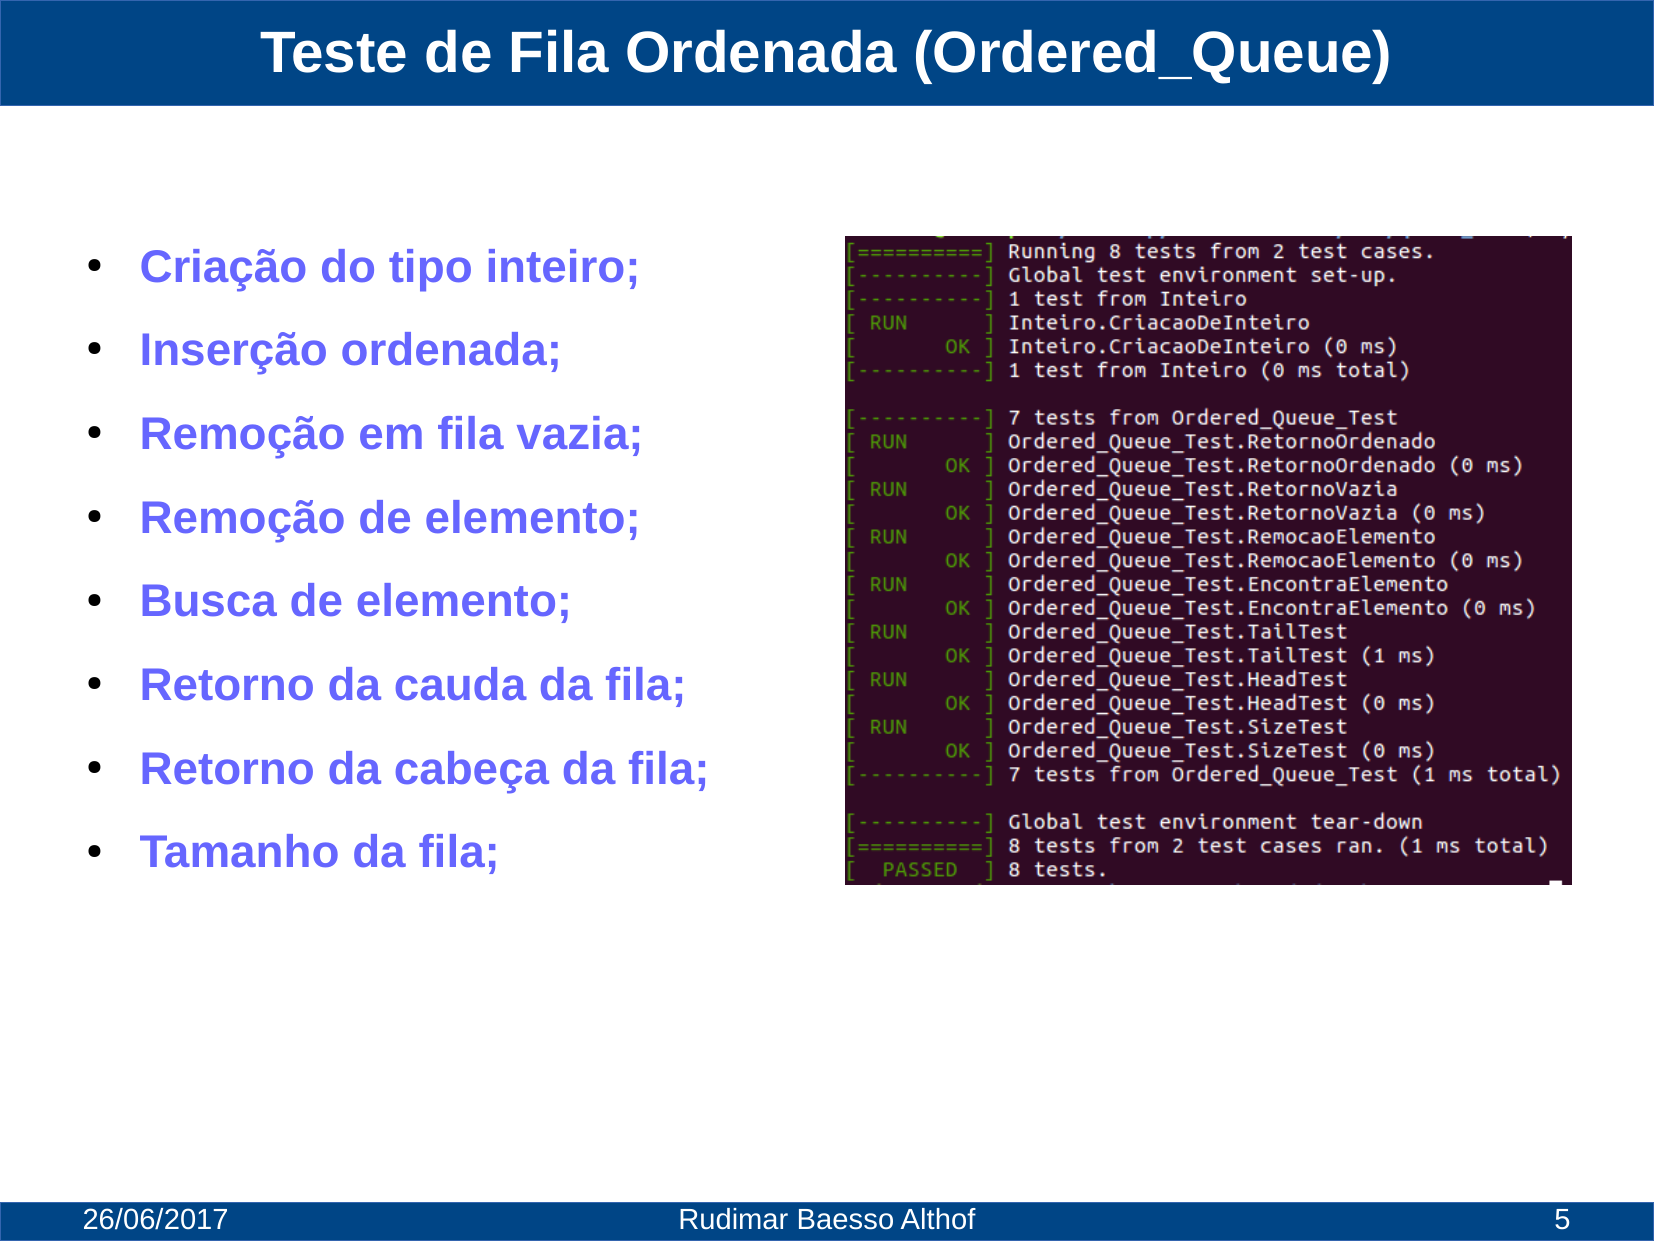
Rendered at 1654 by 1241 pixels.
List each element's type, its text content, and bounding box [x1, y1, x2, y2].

picture [845, 236, 1572, 886]
list Criação do tipo inteiro; Inserção ordenada; Remoção em fila vazia; Remoção de elemento; Busca de elemento; Retorno da cauda da fila; Retorno da cabeça da fila; Tamanho da fila; [68, 240, 796, 961]
title Teste de Fila Ordenada (Ordered_Queue) [0, 0, 1654, 106]
